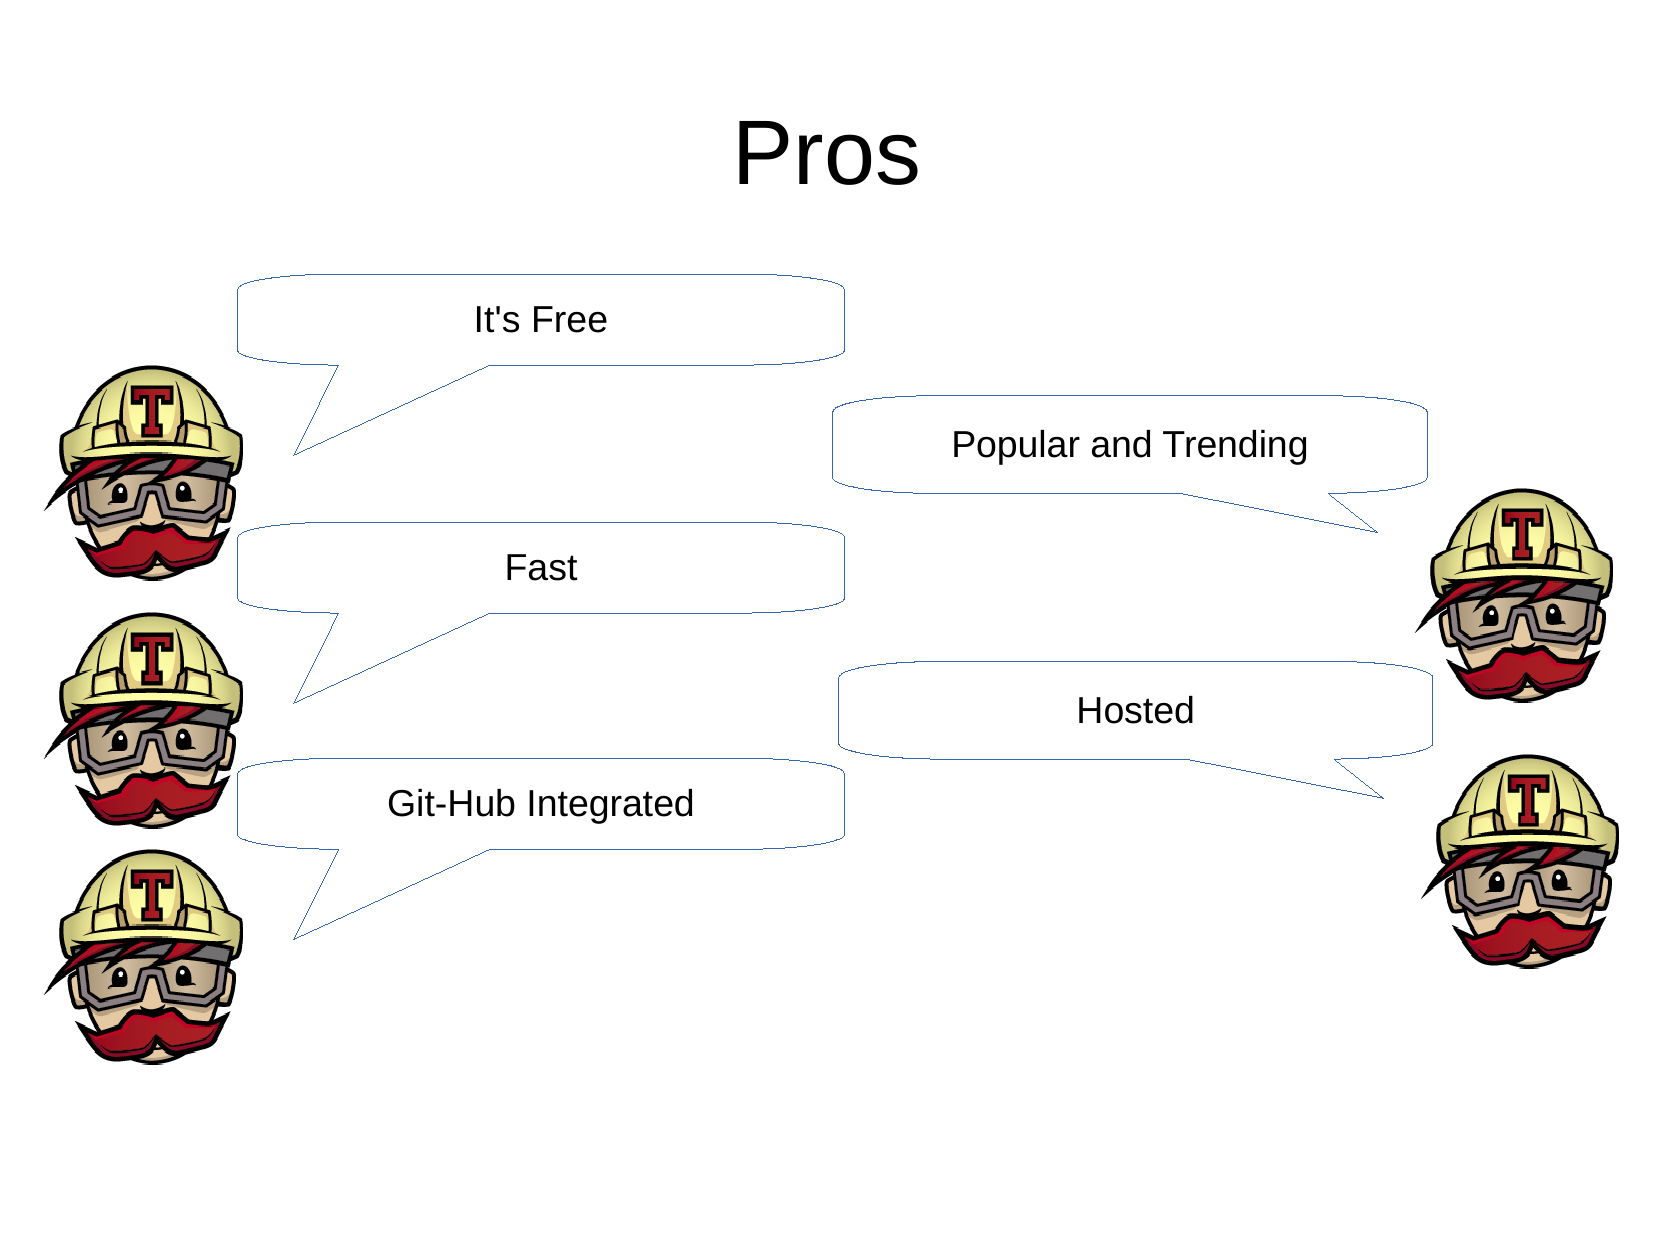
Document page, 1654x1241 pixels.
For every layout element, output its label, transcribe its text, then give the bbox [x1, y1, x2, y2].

text_box Popular and Trending [832, 395, 1428, 533]
picture [1414, 488, 1613, 703]
text_box Git-Hub Integrated [237, 758, 845, 940]
text_box Hosted [838, 661, 1433, 799]
picture [43, 365, 243, 581]
text_box It's Free [237, 274, 845, 456]
picture [43, 849, 243, 1065]
picture [43, 612, 243, 829]
picture [1420, 754, 1619, 969]
title Pros [82, 49, 1571, 257]
text_box Fast [237, 522, 845, 704]
